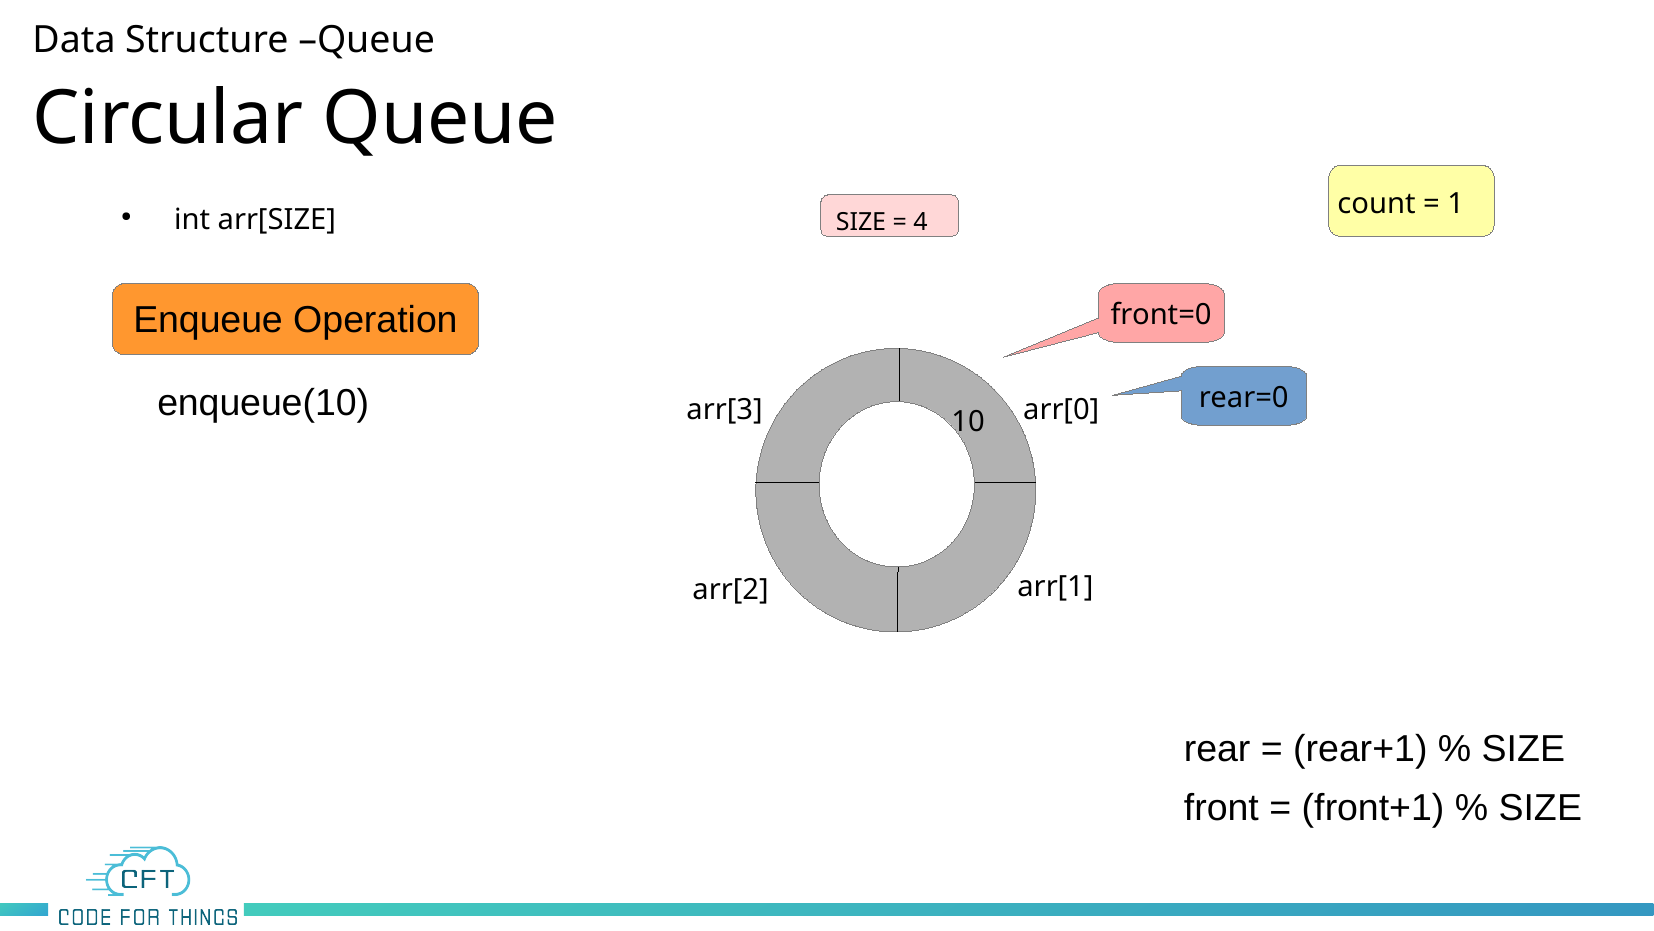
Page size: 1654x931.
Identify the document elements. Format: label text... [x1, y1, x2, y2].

text_box 10 [936, 393, 1004, 443]
text_box front = (front+1) % SIZE [1169, 779, 1630, 839]
text_box int arr[SIZE] [88, 190, 384, 249]
text_box Enqueue Operation [112, 283, 479, 355]
text_box [1328, 225, 1495, 237]
text_box arr[2] [677, 561, 810, 618]
text_box rear = (rear+1) % SIZE [1169, 720, 1630, 779]
title Data Structure –Queue Circular Queue [32, 12, 1184, 166]
text_box arr[1] [1002, 557, 1123, 615]
text_box arr[3] [671, 380, 792, 438]
text_box front=0 [1003, 283, 1225, 358]
text_box arr[0] [1008, 380, 1128, 438]
text_box [1329, 165, 1494, 175]
text_box SIZE = 4 [821, 196, 960, 241]
text_box enqueue(10) [142, 374, 384, 432]
text_box rear=0 [1112, 366, 1307, 426]
text_box [755, 348, 1036, 632]
text_box count = 1 [1322, 175, 1512, 225]
picture [59, 846, 237, 925]
